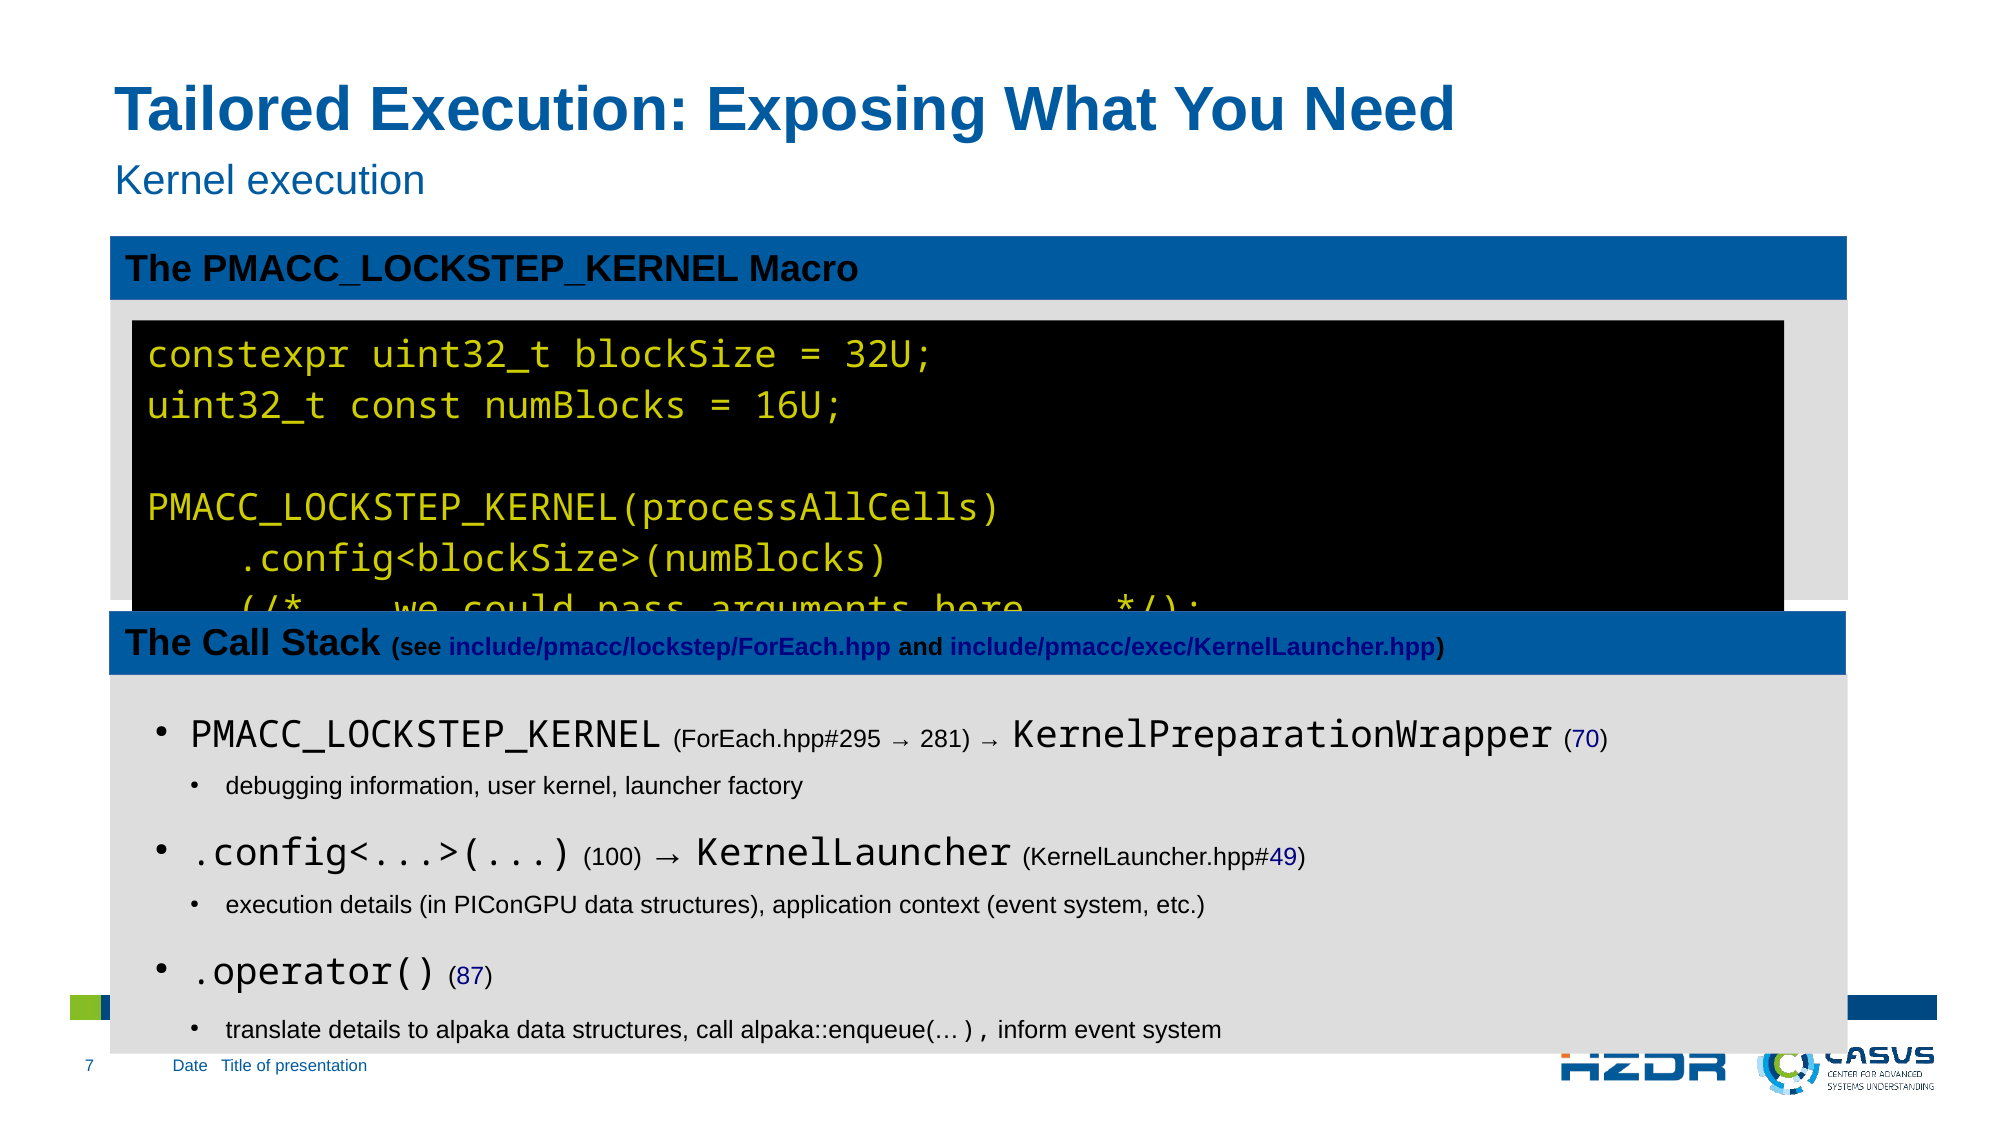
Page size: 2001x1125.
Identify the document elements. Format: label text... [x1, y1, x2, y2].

text_box PMACC_LOCKSTEP_KERNEL (ForEach.hpp#295 → 281) → KernelPreparationWrapper (70) debugging information, user kernel, launcher factory .config<...>(...) (100) → KernelLauncher (KernelLauncher.hpp#49) execution details (in PIConGPU data structures), application context (event system, etc.) .operator() (87) translate details to alpaka data structures, call alpaka::enqueue(…), inform event system [110, 674, 1848, 986]
picture [1848, 995, 1937, 1020]
title Tailored Execution: Exposing What You Need [114, 80, 1934, 148]
text_box Kernel execution [114, 152, 1267, 208]
text_box The Call Stack (see include/pmacc/lockstep/ForEach.hpp and include/pmacc/exec/KernelLauncher.hpp) [109, 611, 1846, 675]
slide_number Date [107, 1034, 208, 1095]
picture [104, 995, 110, 1020]
picture [1757, 1032, 1934, 1095]
text_box constexpr uint32_t blockSize = 32U; uint32_t const numBlocks = 16U; PMACC_LOCKSTEP_KERNEL(processAllCells) .config<blockSize>(numBlocks) (/*... we could pass arguments here... */); [132, 320, 1785, 583]
text_box [110, 299, 1848, 600]
picture [1560, 1054, 1726, 1081]
picture [70, 995, 101, 1020]
text_box The PMACC_LOCKSTEP_KERNEL Macro [110, 236, 1847, 300]
